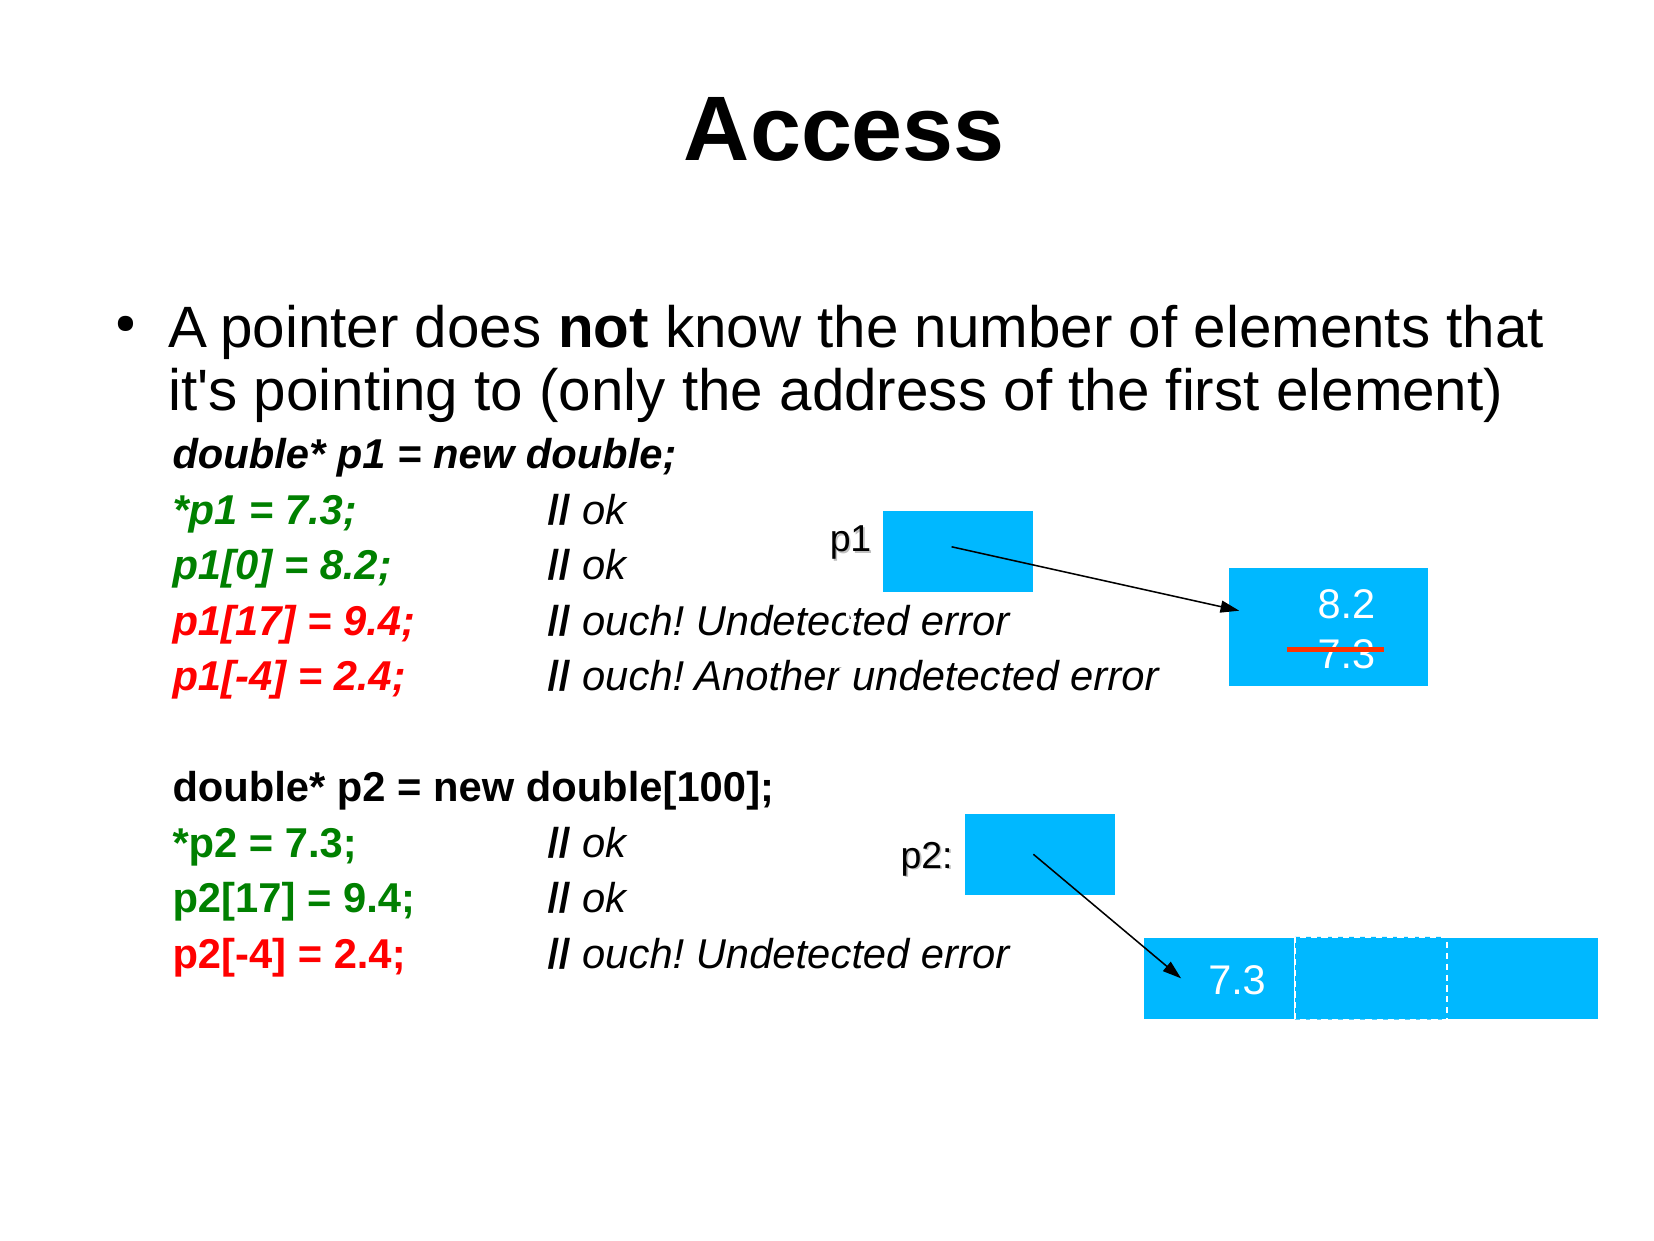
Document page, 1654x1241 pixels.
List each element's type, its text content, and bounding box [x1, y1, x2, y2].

list A pointer does not know the number of elements that it's pointing to (only the address of the first element) double* p1 = new double; *p1 = 7.3; // ok p1[0] = 8.2; // ok p1[17] = 9.4; // ouch! Undetected error p1[-4] = 2.4; // ouch! Another undetected error double* p2 = new double[100]; *p2 = 7.3; // ok p2[17] = 9.4; // ok p2[-4] = 2.4; // ouch! Undetected error [82, 289, 1613, 1186]
text_box 7.3 [1143, 936, 1295, 1020]
text_box [1295, 936, 1599, 1020]
title Access [82, 0, 1571, 249]
text_box p1 [814, 510, 887, 567]
text_box [964, 812, 1117, 896]
text_box p2: [885, 826, 1003, 896]
text_box p1: [785, 523, 882, 689]
text_box 8.2 7.3 [1228, 566, 1430, 688]
text_box [881, 509, 1034, 593]
